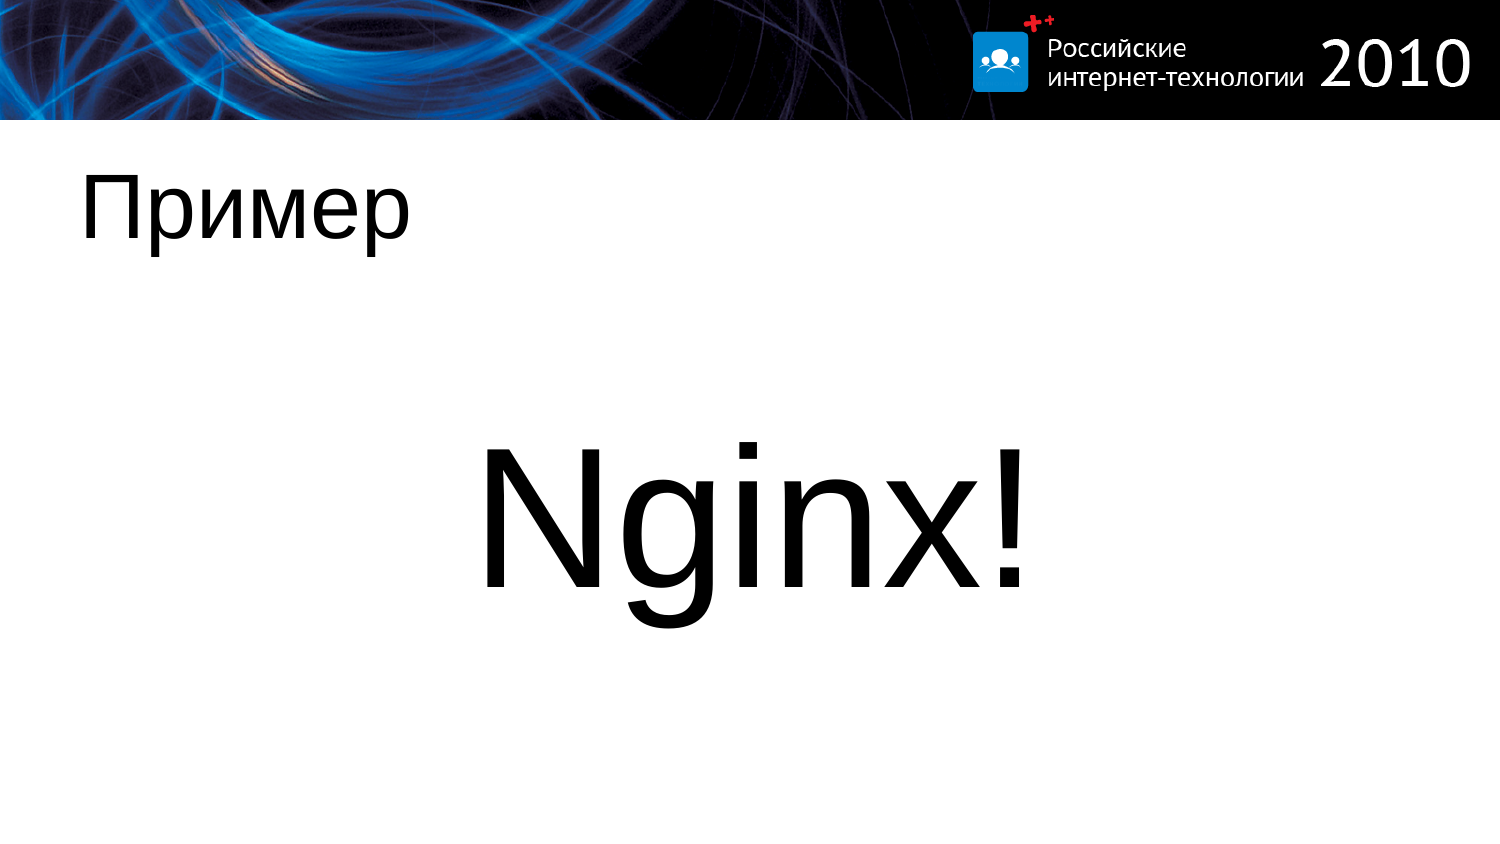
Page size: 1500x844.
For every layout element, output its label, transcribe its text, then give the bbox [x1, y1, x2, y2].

subtitle Nginx! [79, 279, 1430, 758]
title Пример [79, 149, 1430, 264]
picture [0, 0, 1500, 120]
